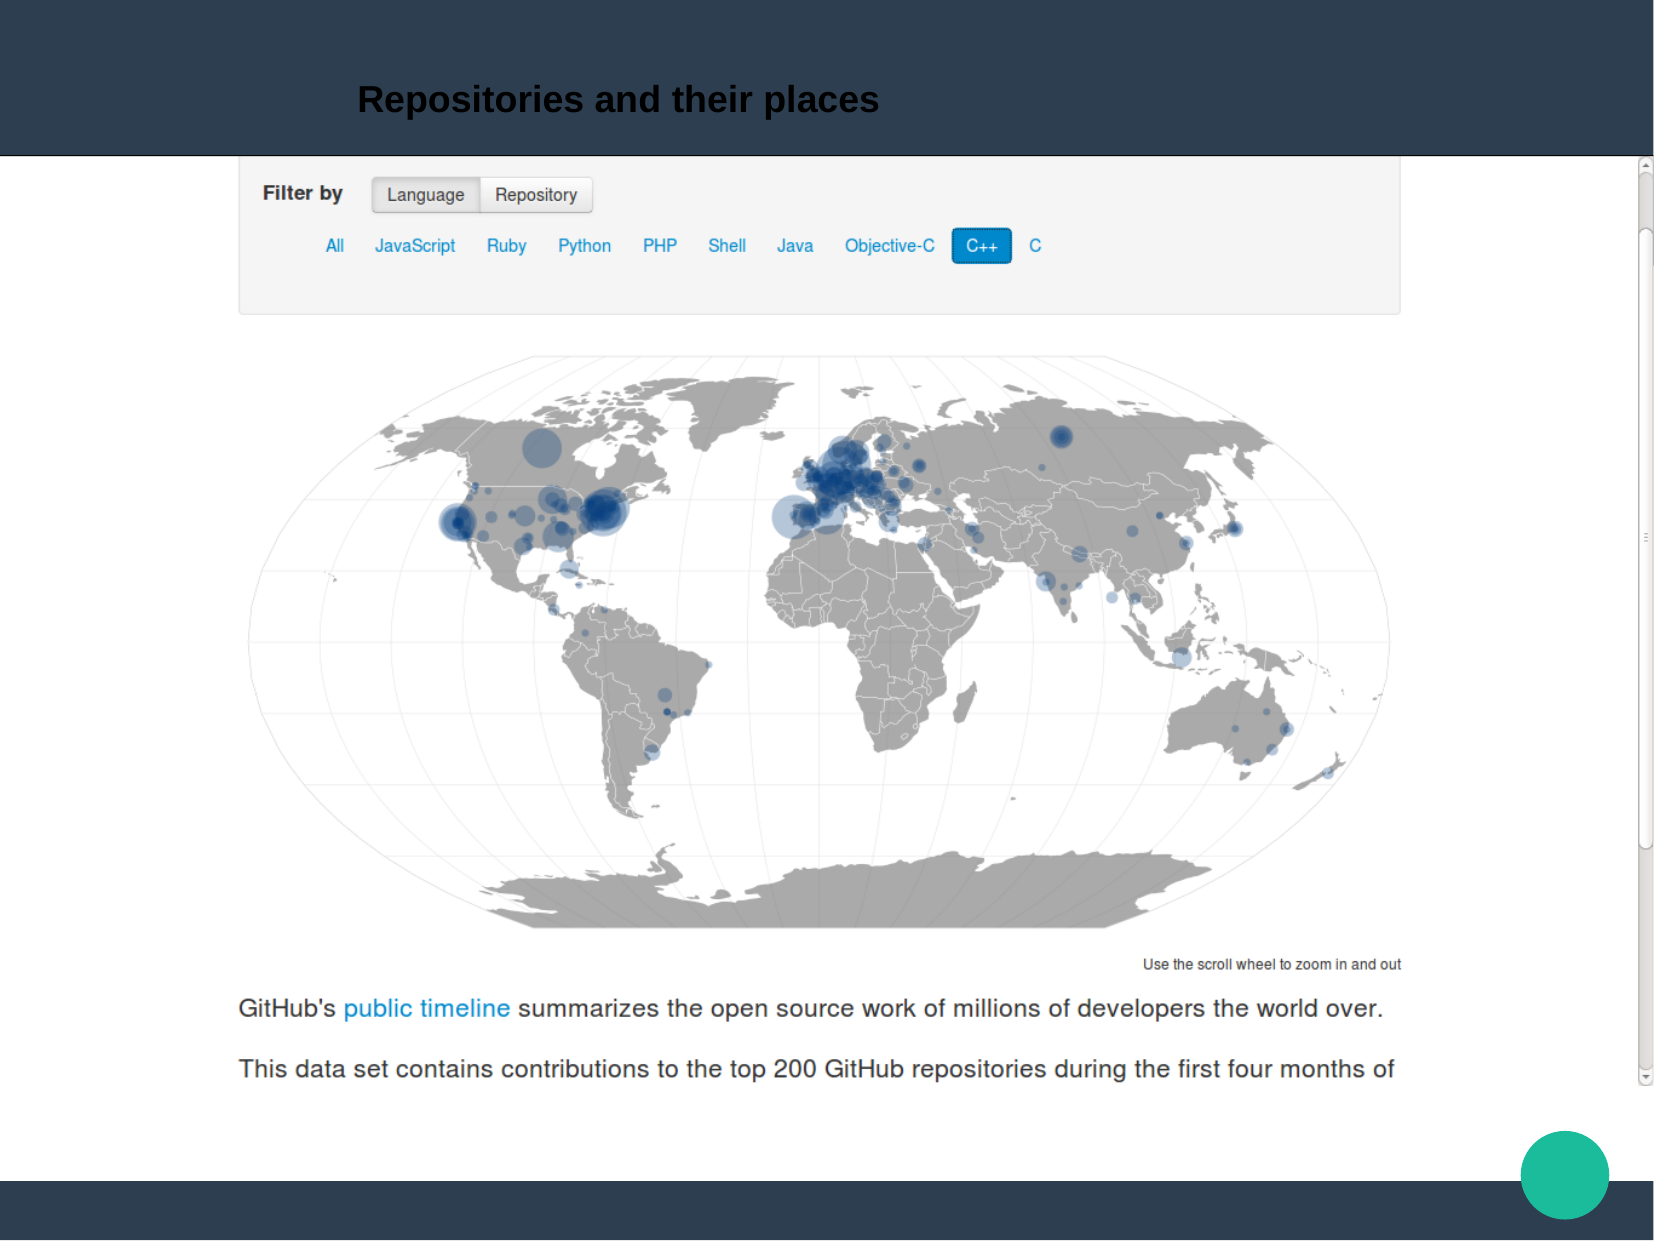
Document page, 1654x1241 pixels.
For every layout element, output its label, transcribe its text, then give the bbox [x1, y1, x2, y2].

picture [0, 155, 1654, 1086]
text_box Repositories and their places [342, 70, 1052, 142]
